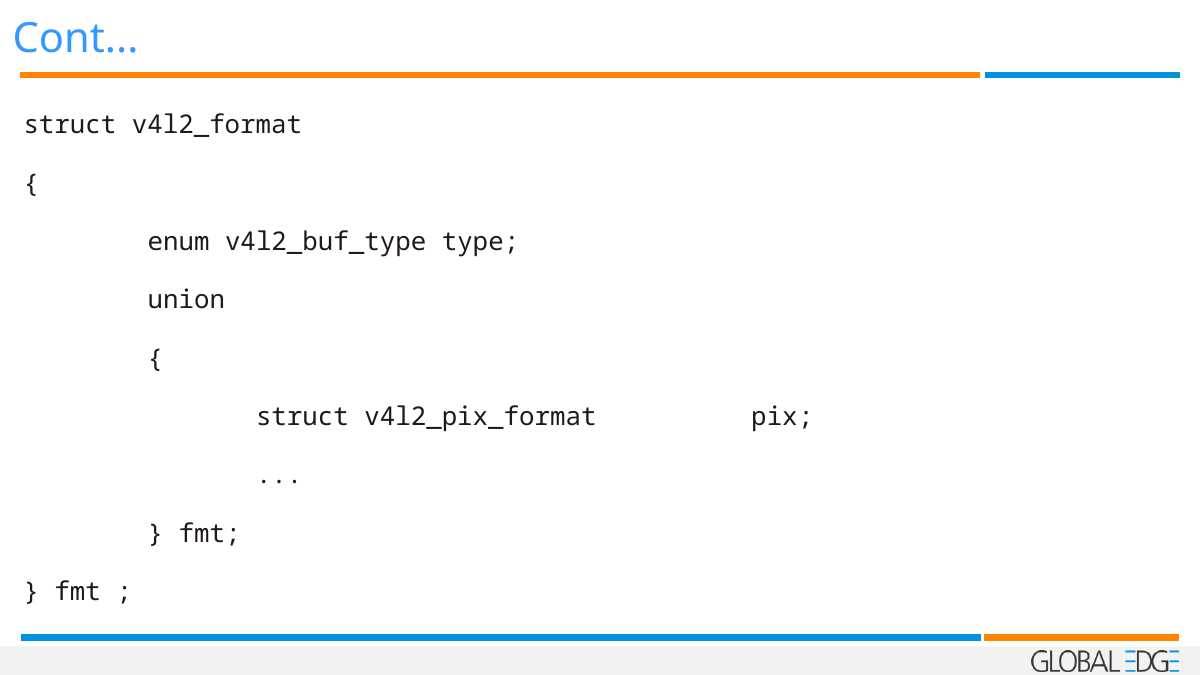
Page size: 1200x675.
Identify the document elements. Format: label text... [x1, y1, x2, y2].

title Cont... [12, 9, 1088, 63]
picture [1031, 650, 1179, 672]
list struct v4l2_format { enum v4l2_buf_type type; union { struct v4l2_pix_format pix; ... } fmt; } fmt ; [23, 106, 1170, 615]
